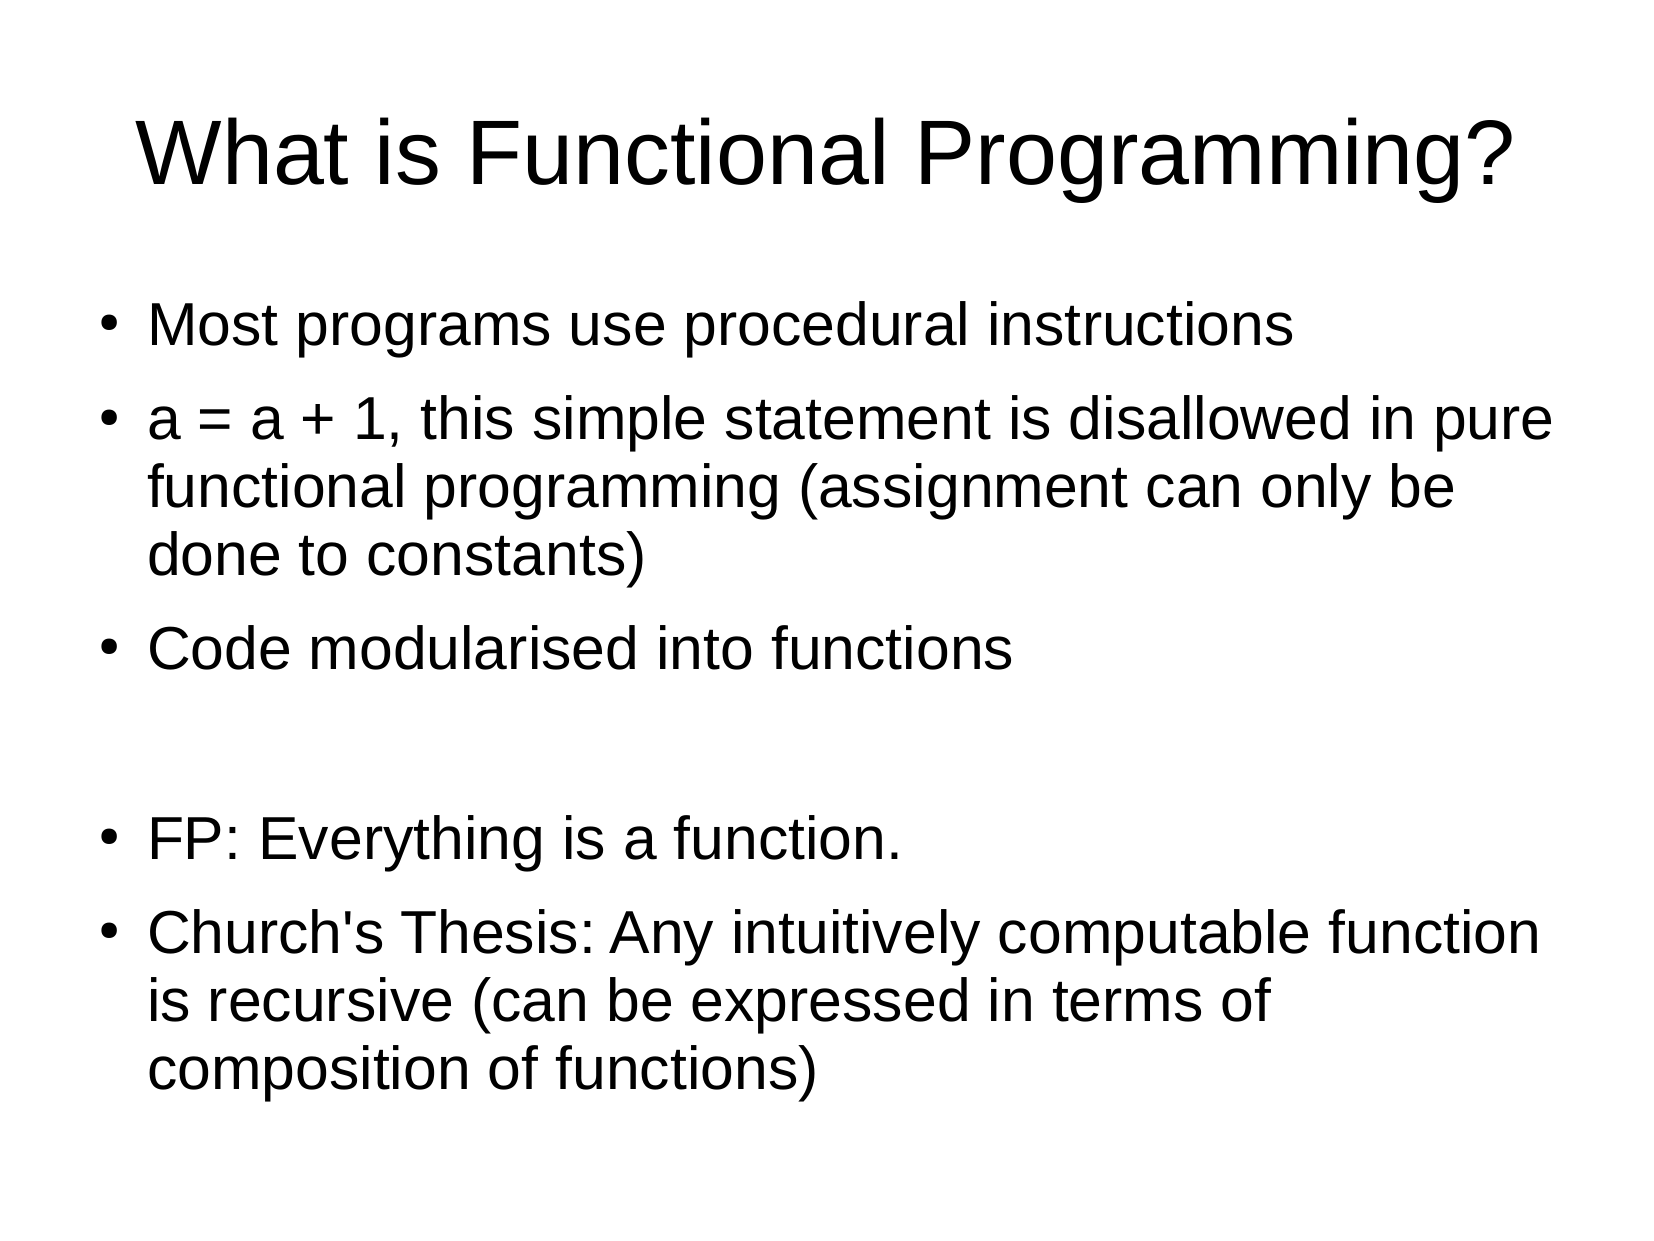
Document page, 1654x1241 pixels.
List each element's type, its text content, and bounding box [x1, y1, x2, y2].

title What is Functional Programming? [82, 49, 1571, 257]
list Most programs use procedural instructions a = a + 1, this simple statement is disallowed in pure functional programming (assignment can only be done to constants) Code modularised into functions FP: Everything is a function. Church's Thesis: Any intuitively computable function is recursive (can be expressed in terms of composition of functions) [82, 290, 1571, 1109]
